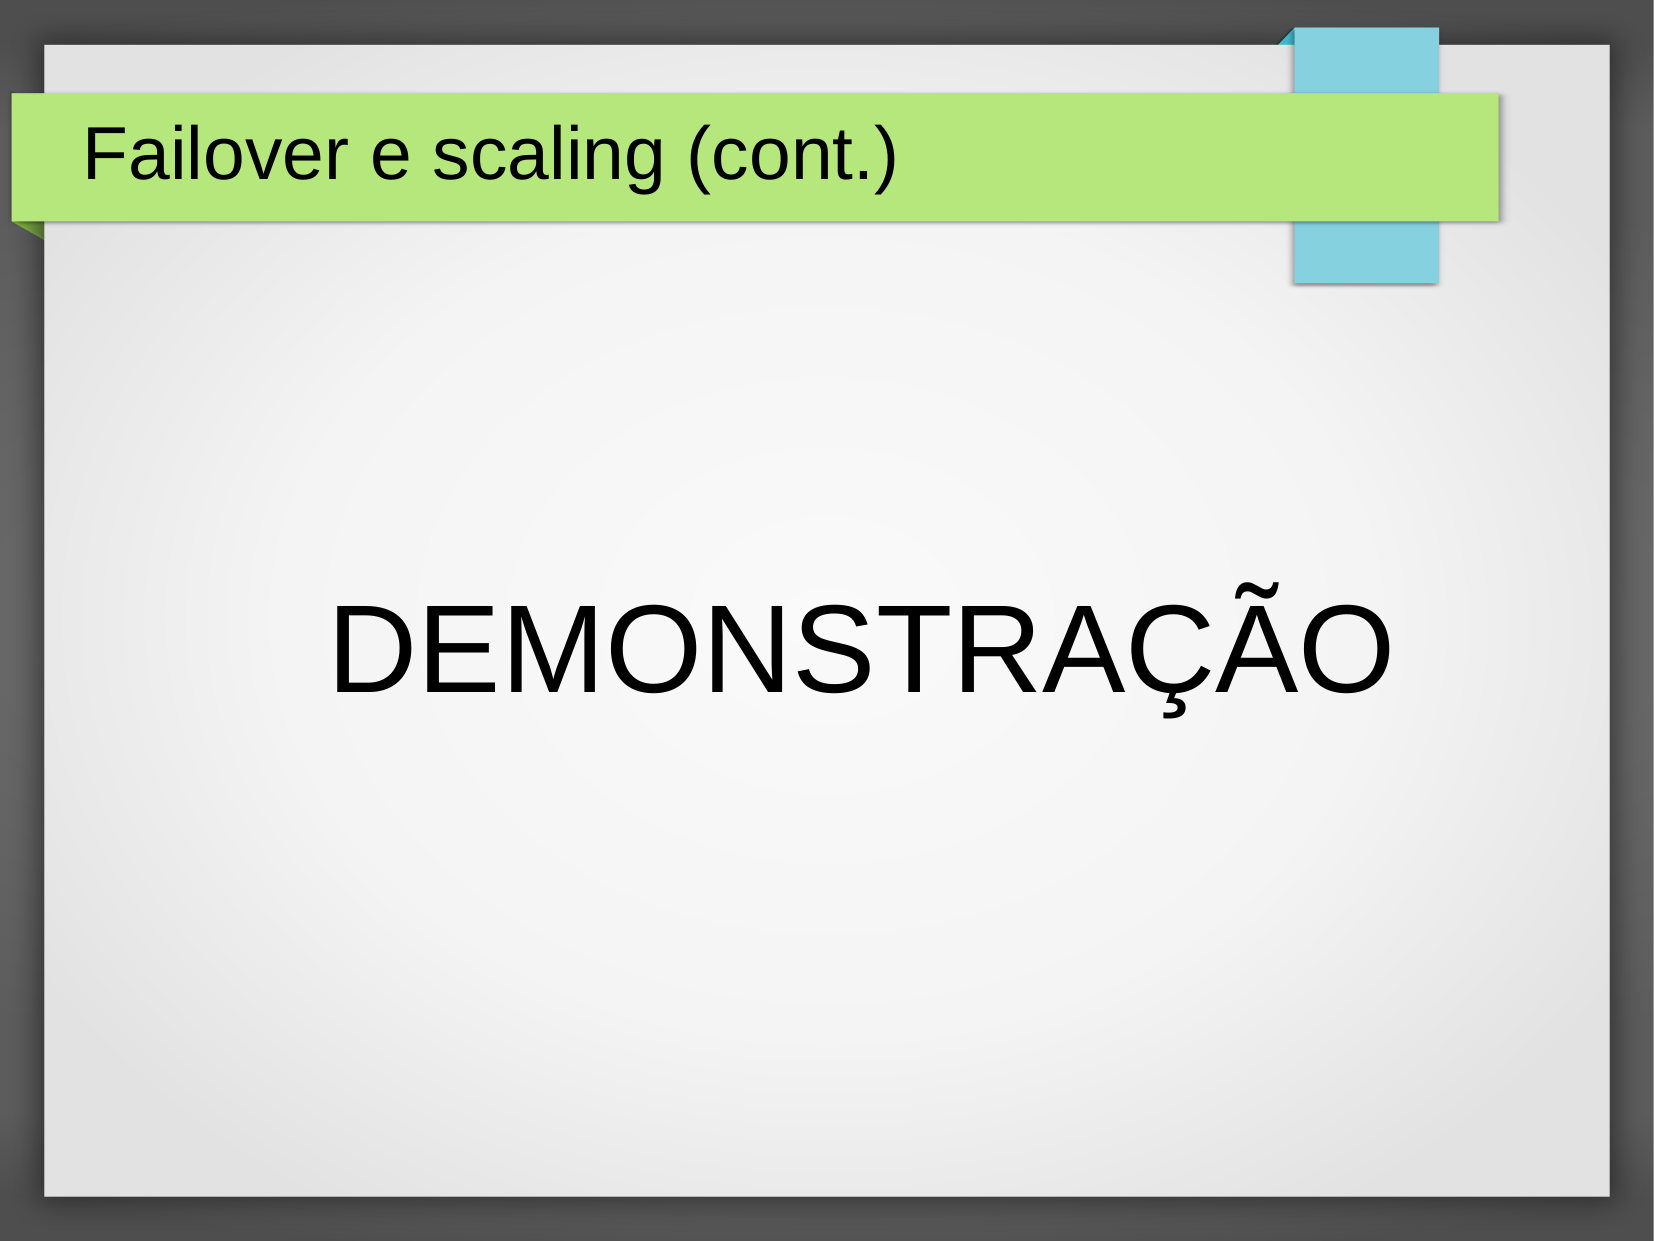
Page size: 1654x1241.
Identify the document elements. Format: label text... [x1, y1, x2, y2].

picture [0, 0, 1654, 1241]
list DEMONSTRAÇÃO [82, 578, 1571, 1015]
title Failover e scaling (cont.) [82, 94, 1264, 213]
